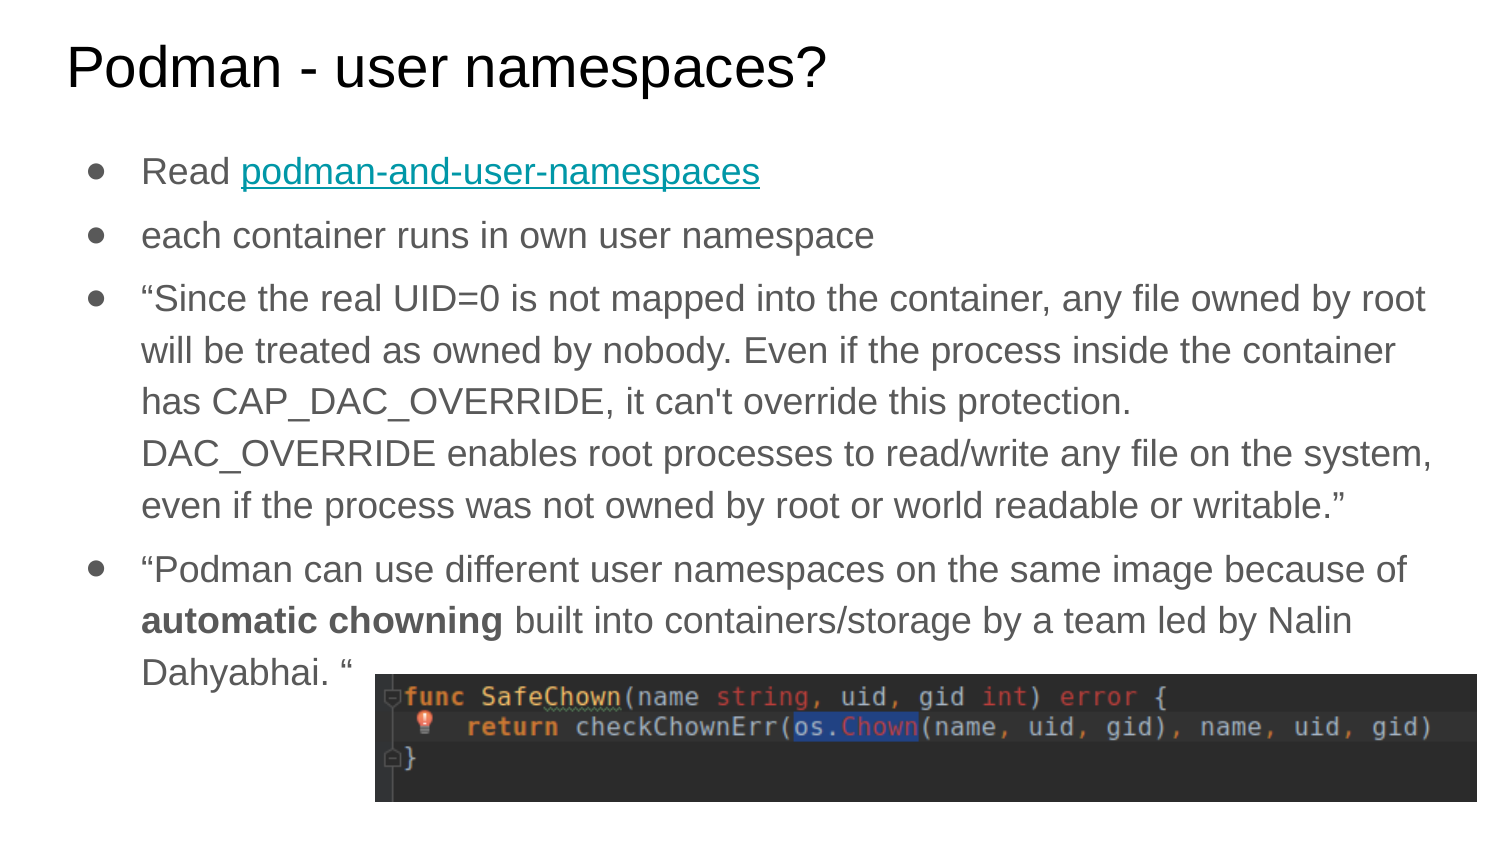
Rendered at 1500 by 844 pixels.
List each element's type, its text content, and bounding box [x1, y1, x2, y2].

picture [375, 674, 1477, 802]
list Read podman-and-user-namespaces each container runs in own user namespace “Since the real UID=0 is not mapped into the container, any file owned by root will be treated as owned by nobody. Even if the process inside the container has CAP_DAC_OVERRIDE, it can't override this protection. DAC_OVERRIDE enables root processes to read/write any file on the system, even if the process was not owned by root or world readable or writable.” “Podman can use different user namespaces on the same image because of automatic chowning built into containers/storage by a team led by Nalin Dahyabhai. “ [51, 125, 1449, 686]
title Podman - user namespaces? [51, 13, 1449, 108]
